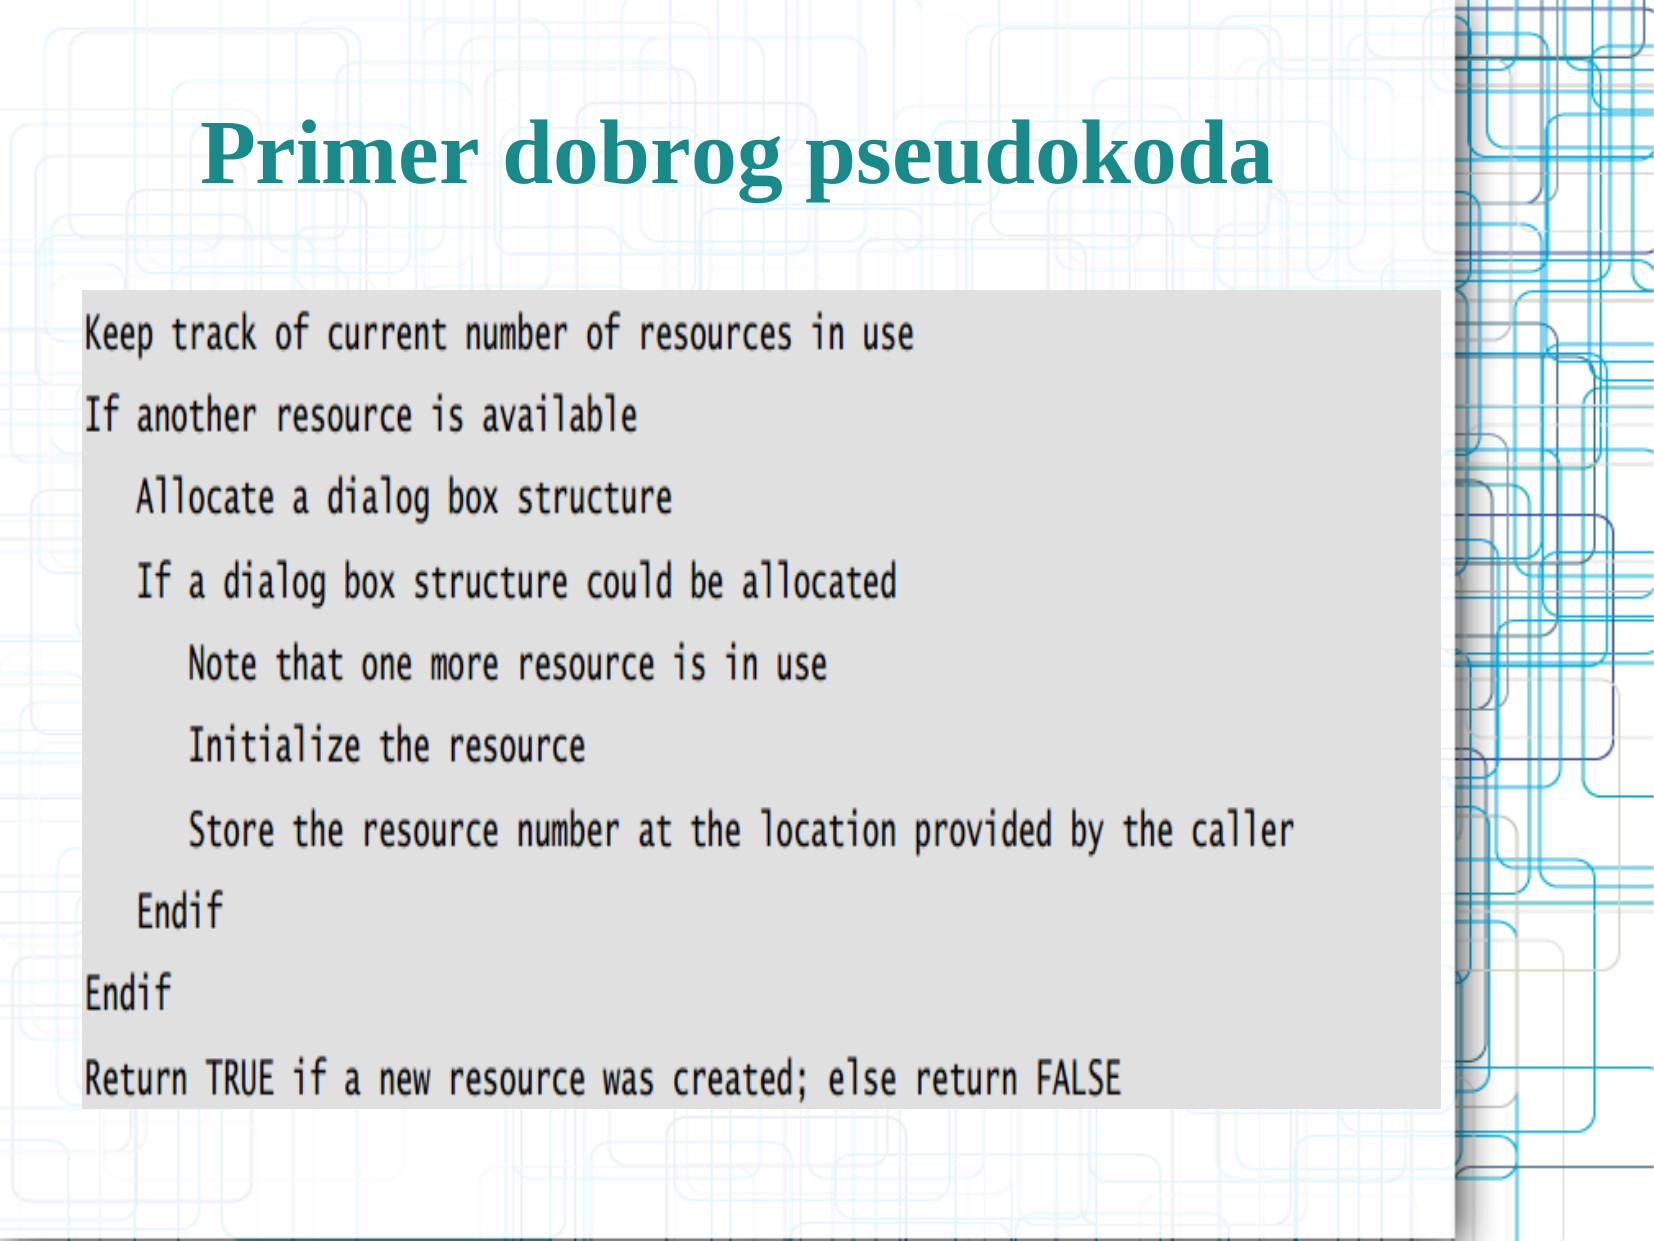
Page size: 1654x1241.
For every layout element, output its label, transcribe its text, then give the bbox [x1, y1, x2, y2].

picture [0, 0, 1654, 1241]
title Primer dobrog pseudokoda [59, 49, 1418, 257]
